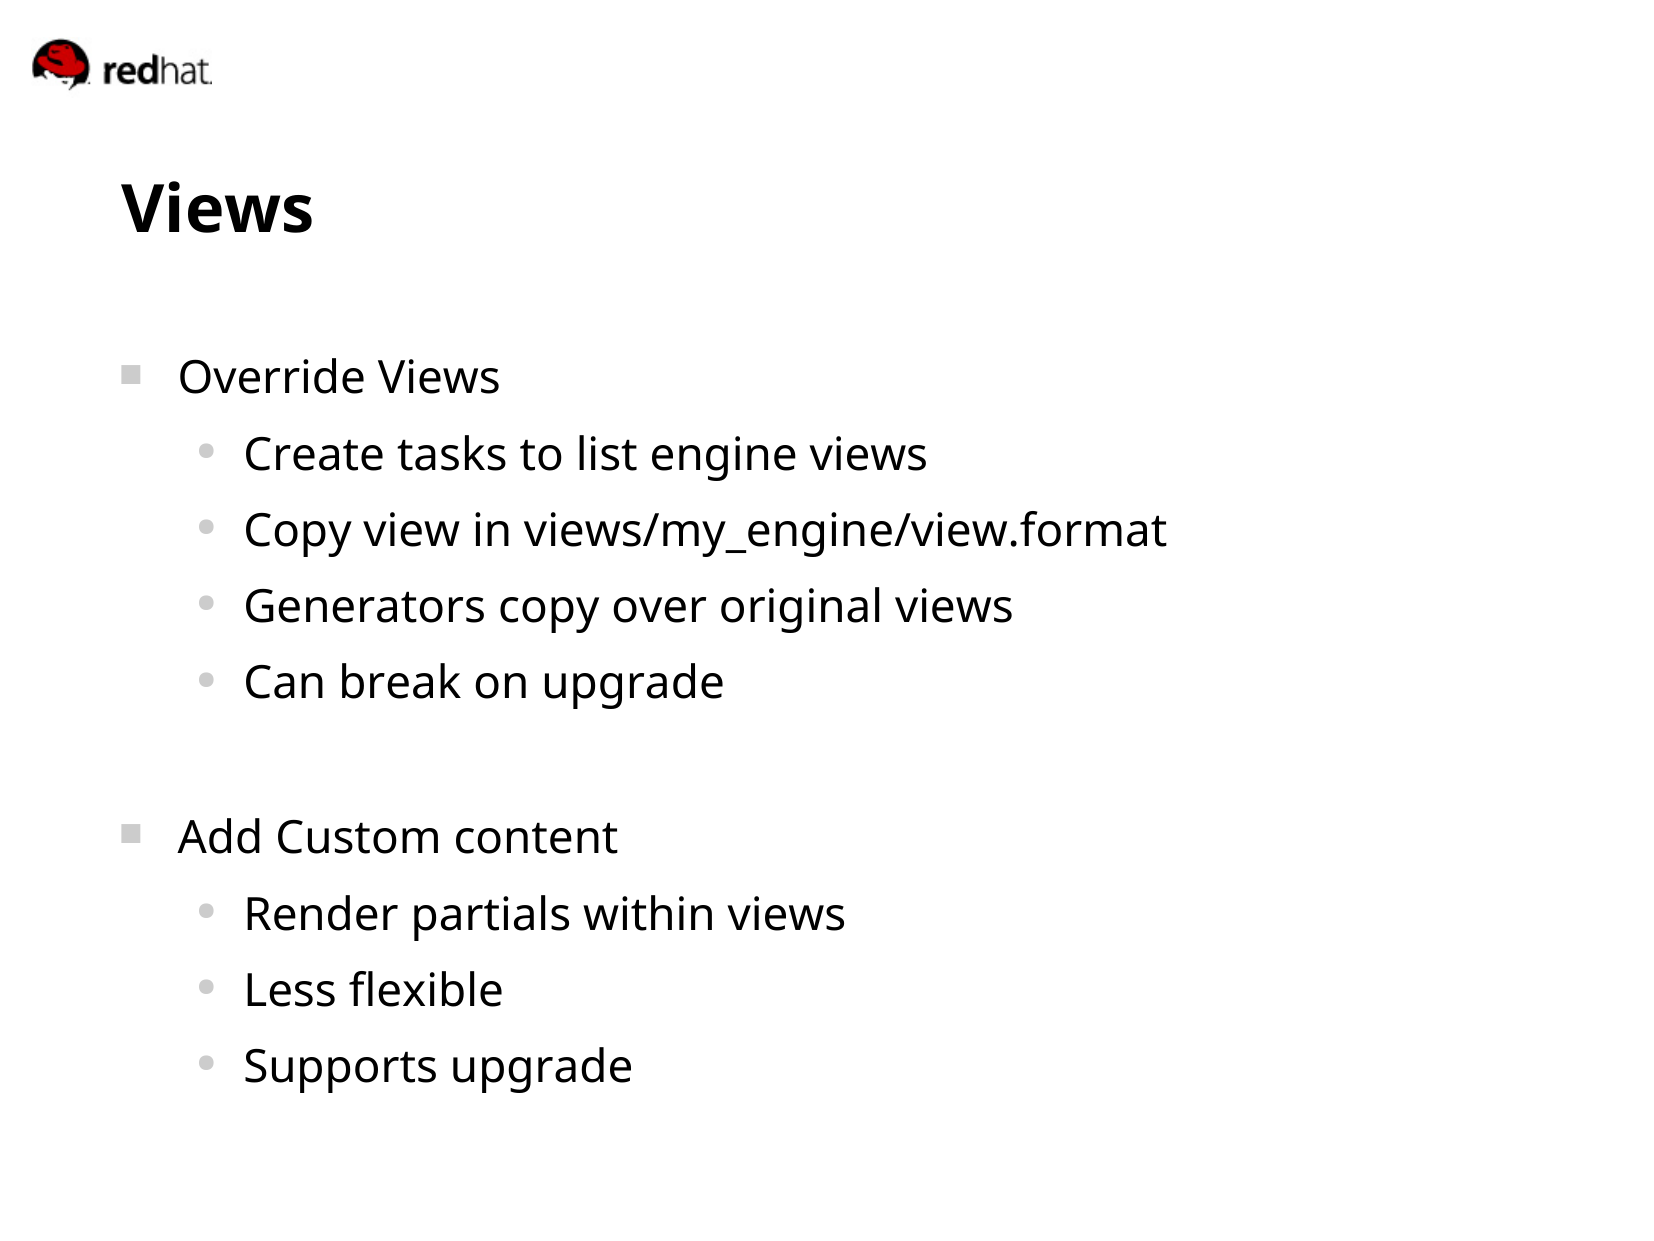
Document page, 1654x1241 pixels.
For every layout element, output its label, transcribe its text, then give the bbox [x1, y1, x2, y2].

title Views [121, 102, 1534, 310]
list Override Views Create tasks to list engine views Copy view in views/my_engine/view.format Generators copy over original views Can break on upgrade Add Custom content Render partials within views Less flexible Supports upgrade [121, 344, 1534, 1127]
picture [31, 37, 212, 98]
